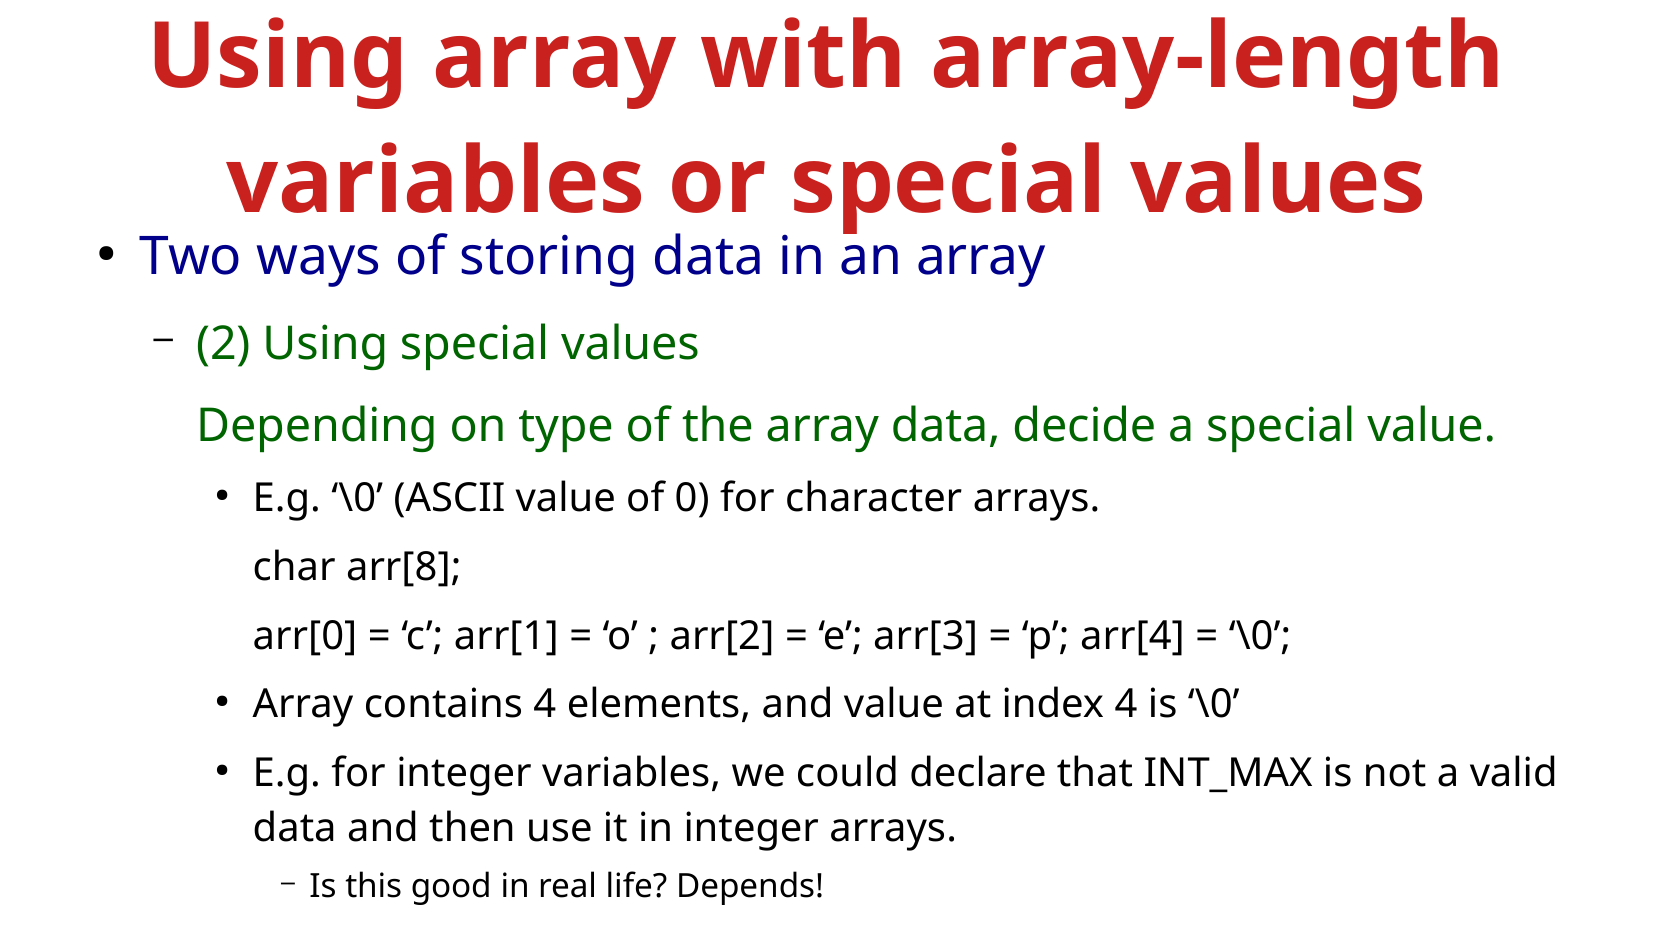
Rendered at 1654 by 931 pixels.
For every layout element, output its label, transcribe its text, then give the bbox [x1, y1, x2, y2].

list Two ways of storing data in an array (2) Using special values Depending on type of the array data, decide a special value. E.g. ‘\0’ (ASCII value of 0) for character arrays. char arr[8]; arr[0] = ‘c’; arr[1] = ‘o’ ; arr[2] = ‘e’; arr[3] = ‘p’; arr[4] = ‘\0’; Array contains 4 elements, and value at index 4 is ‘\0’ E.g. for integer variables, we could declare that INT_MAX is not a valid data and then use it in integer arrays. Is this good in real life? Depends! [82, 217, 1583, 910]
title Using array with array-length variables or special values [82, 22, 1571, 207]
